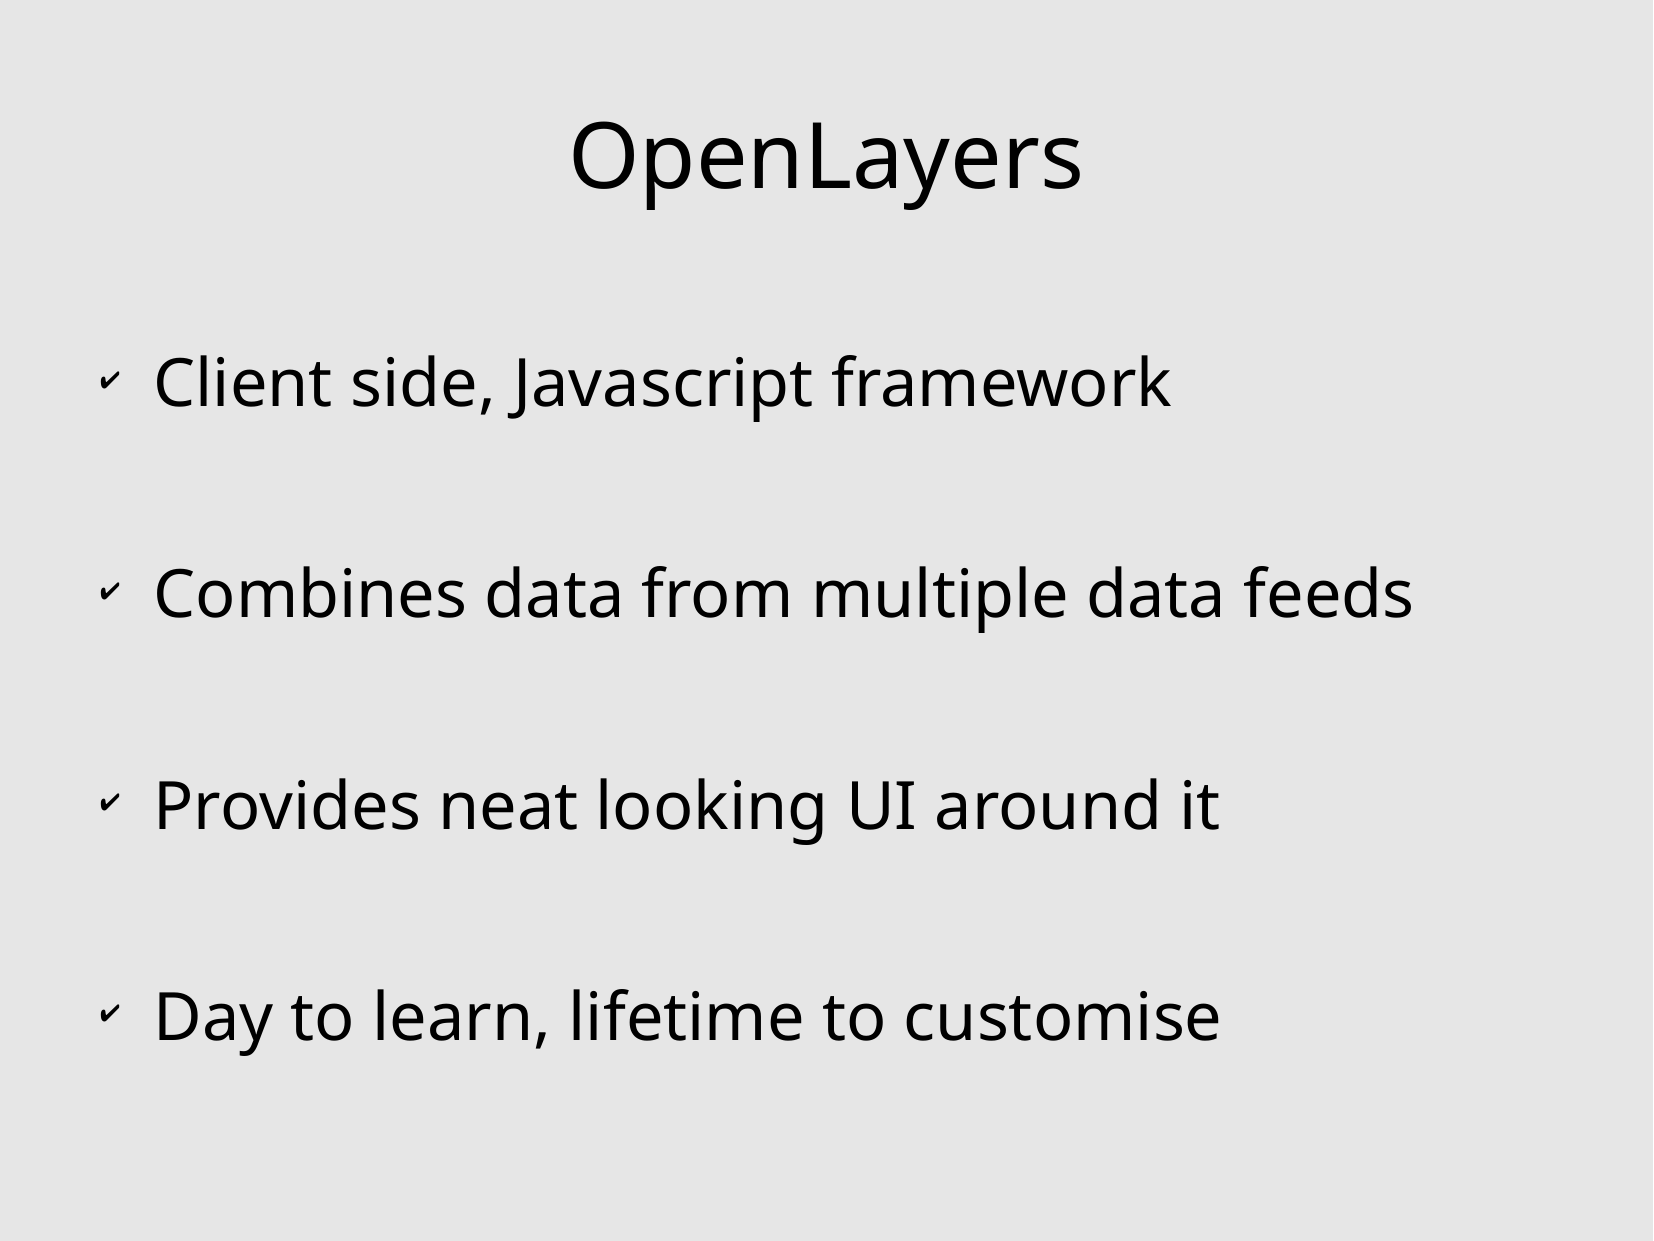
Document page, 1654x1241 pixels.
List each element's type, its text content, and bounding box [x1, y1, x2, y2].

list Client side, Javascript framework Combines data from multiple data feeds Provides neat looking UI around it Day to learn, lifetime to customise [82, 290, 1571, 1095]
title OpenLayers [82, 49, 1571, 257]
